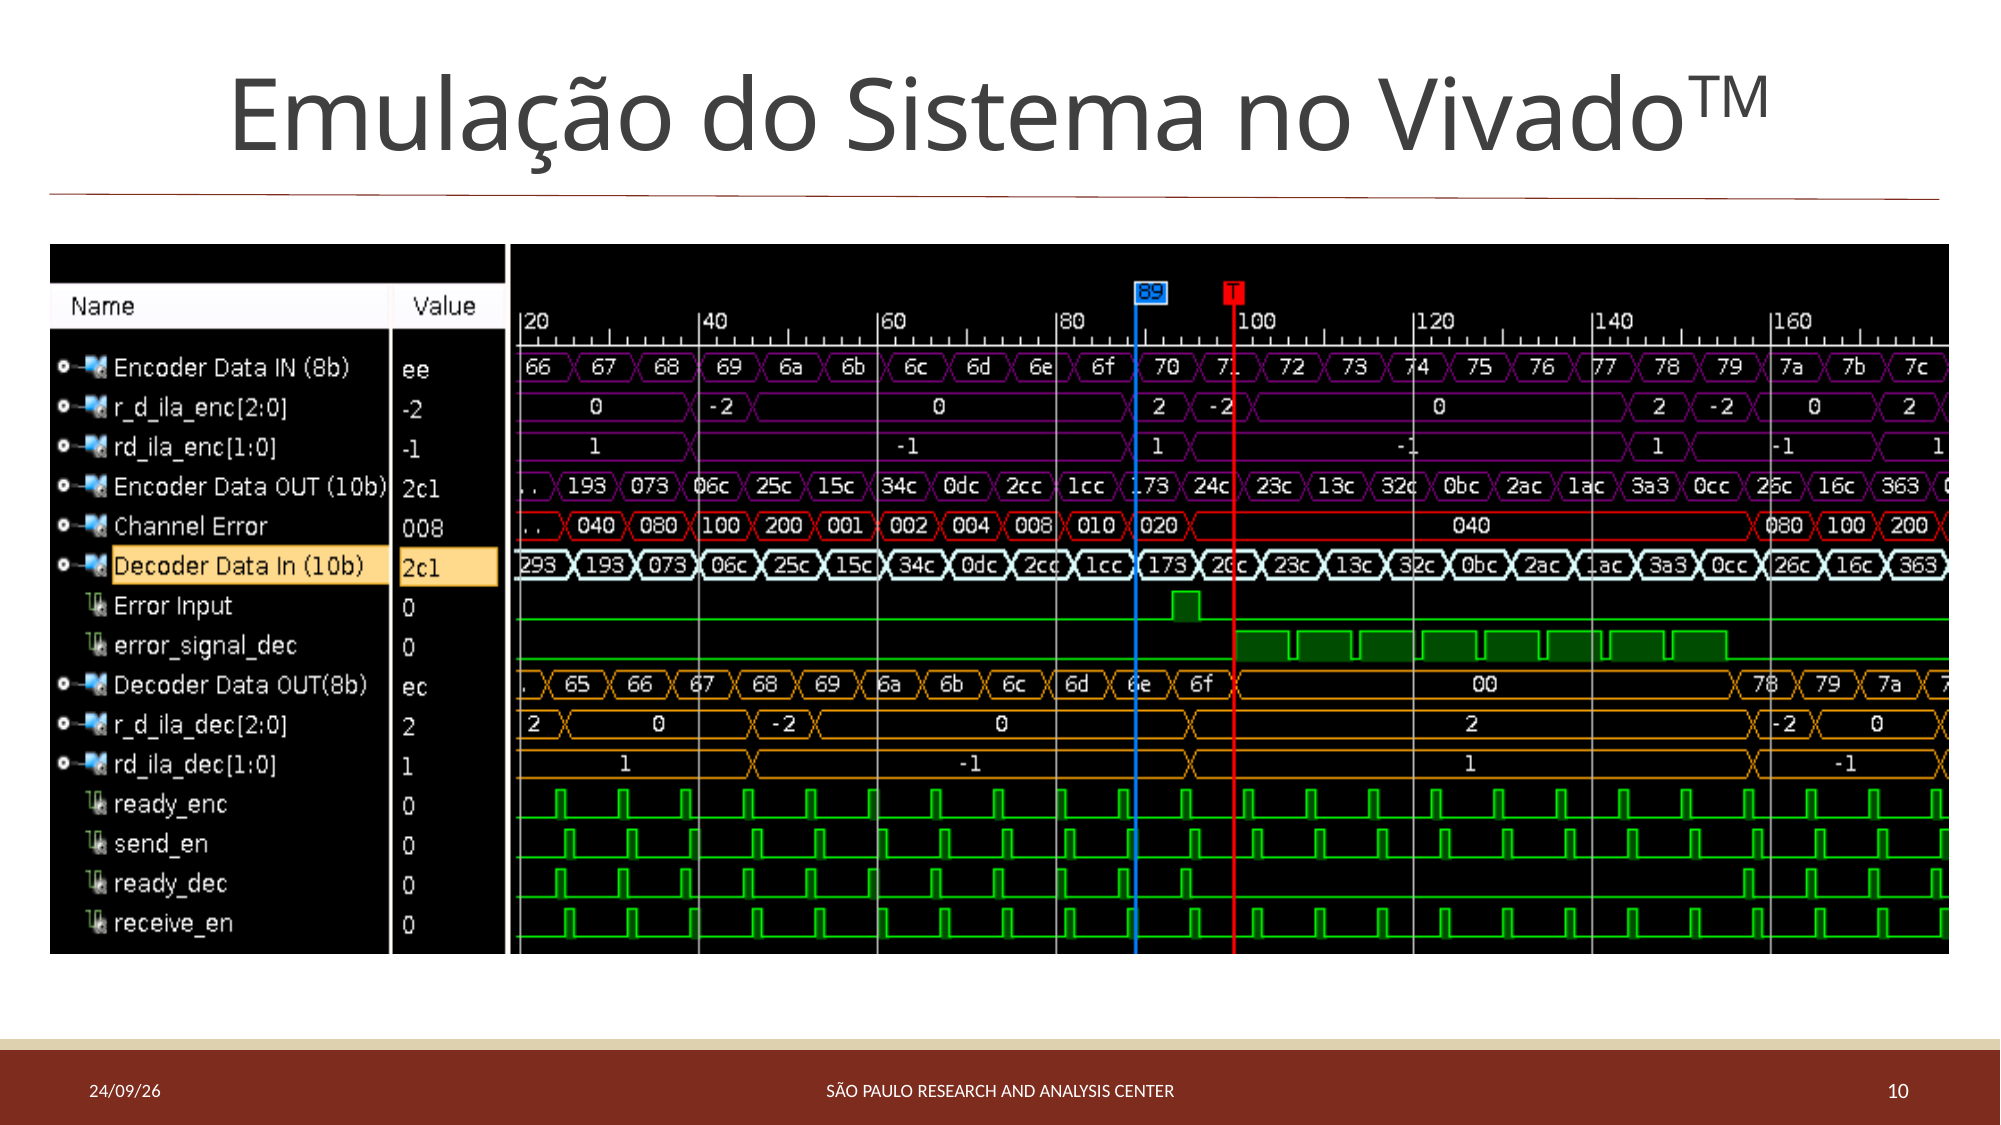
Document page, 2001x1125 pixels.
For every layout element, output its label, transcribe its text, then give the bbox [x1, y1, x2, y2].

title Emulação do Sistema no VivadoTM [74, 47, 1924, 179]
slide_number 27/11/17 [74, 1059, 480, 1120]
slide_number <número> [1708, 1059, 1925, 1120]
footer São Paulo Research and Analysis Center [604, 1059, 1396, 1120]
picture [50, 244, 1949, 954]
